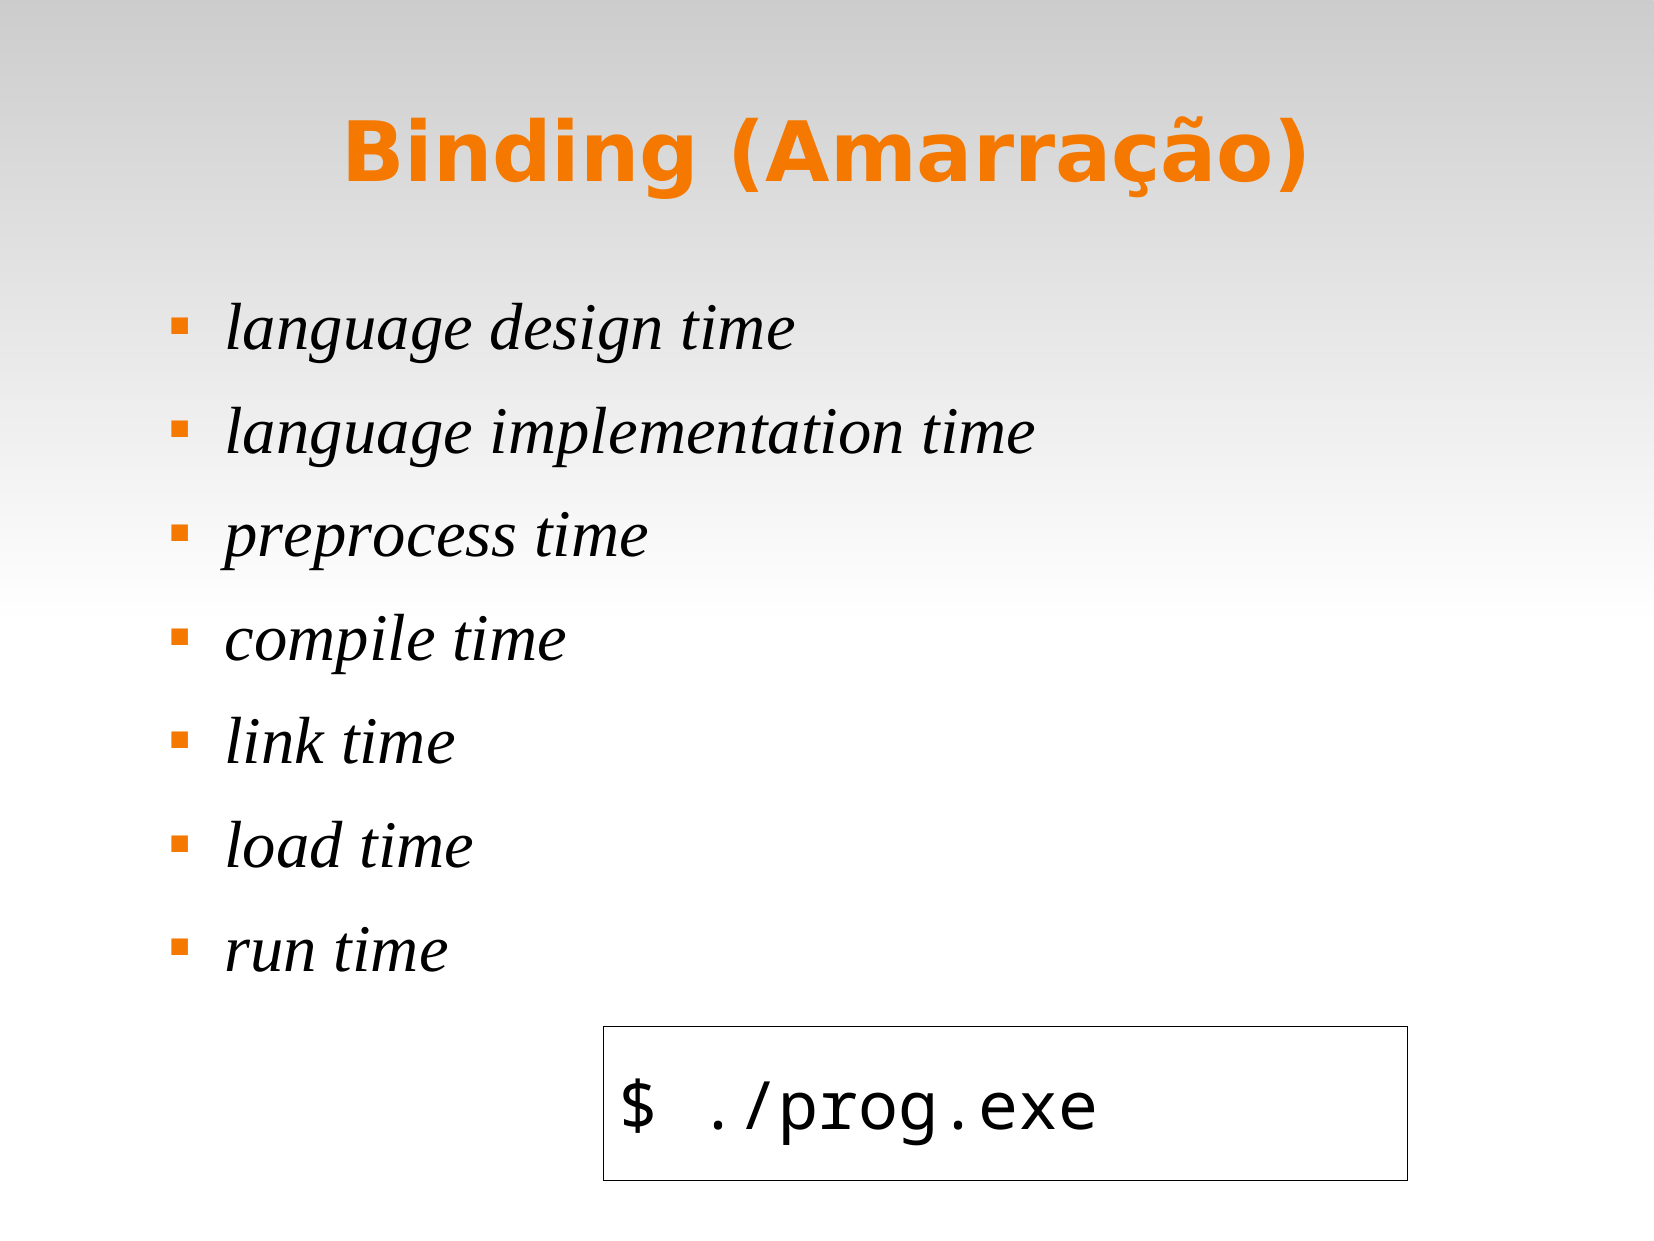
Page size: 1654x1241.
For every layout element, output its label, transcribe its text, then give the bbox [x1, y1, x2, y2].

list language design time language implementation time preprocess time compile time link time load time run time [82, 290, 1571, 1214]
text_box $ ./prog.exe [603, 1026, 1408, 1181]
title Binding (Amarração) [82, 49, 1571, 257]
